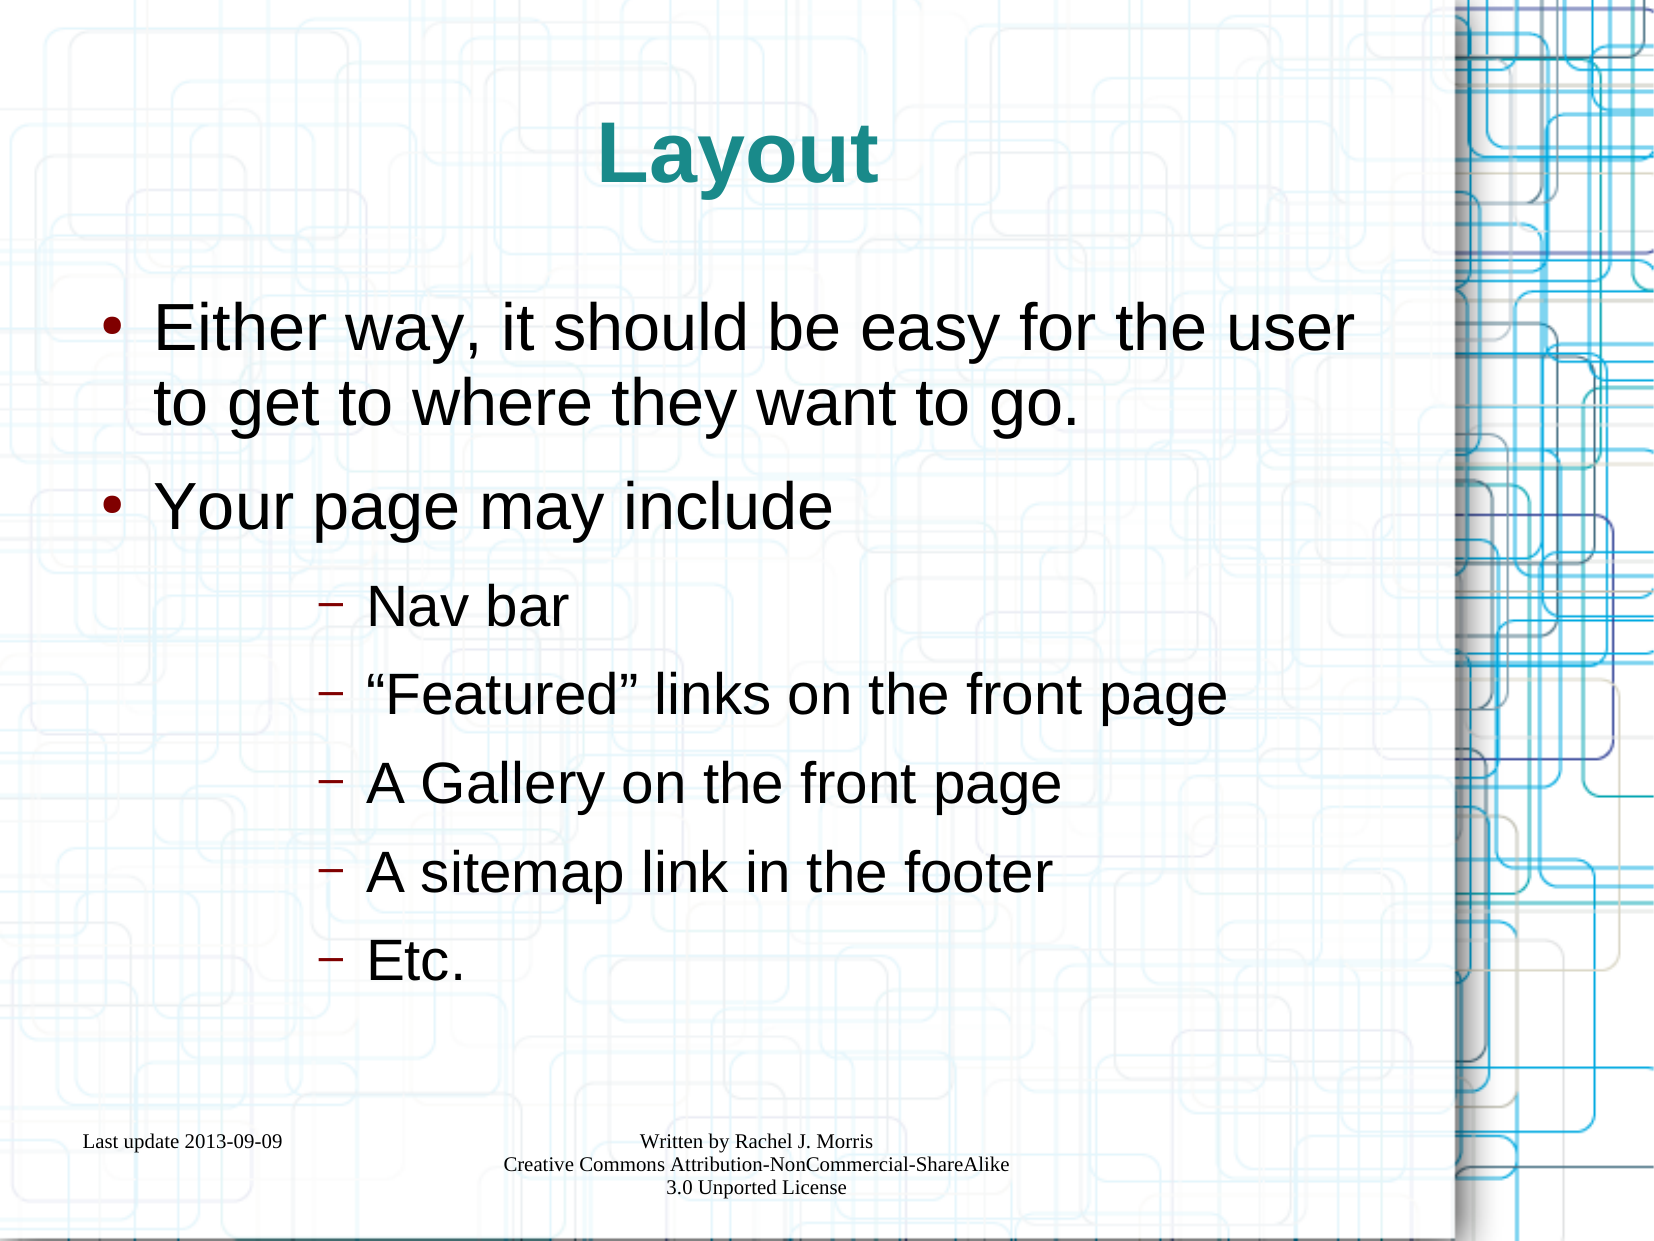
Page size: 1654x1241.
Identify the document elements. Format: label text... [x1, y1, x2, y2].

list Either way, it should be easy for the user to get to where they want to go. Your page may include Nav bar “Featured” links on the front page A Gallery on the front page A sitemap link in the footer Etc. [82, 290, 1418, 1010]
title Layout [59, 49, 1418, 257]
picture [0, 0, 1654, 1241]
